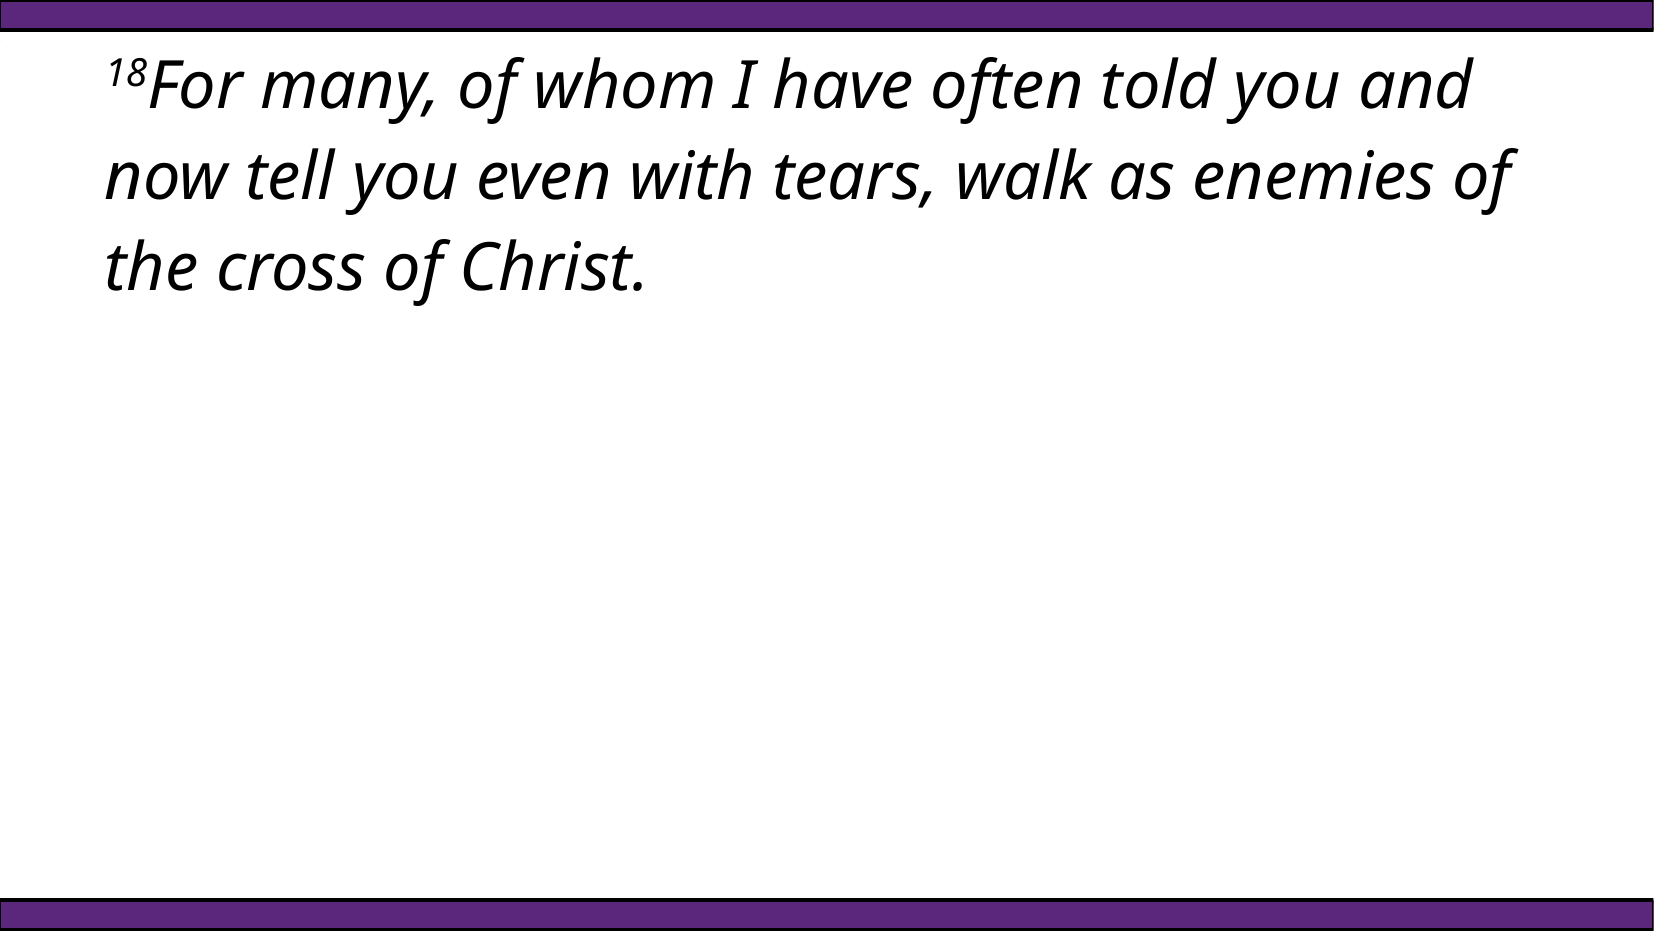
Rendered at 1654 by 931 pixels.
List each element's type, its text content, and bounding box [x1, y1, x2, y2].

text_box [0, 900, 1654, 931]
text_box [0, 0, 1654, 31]
text_box 18For many, of whom I have often told you and now tell you even with tears, walk as enemies of the cross of Christ. [90, 30, 1576, 312]
picture [0, 31, 1654, 900]
